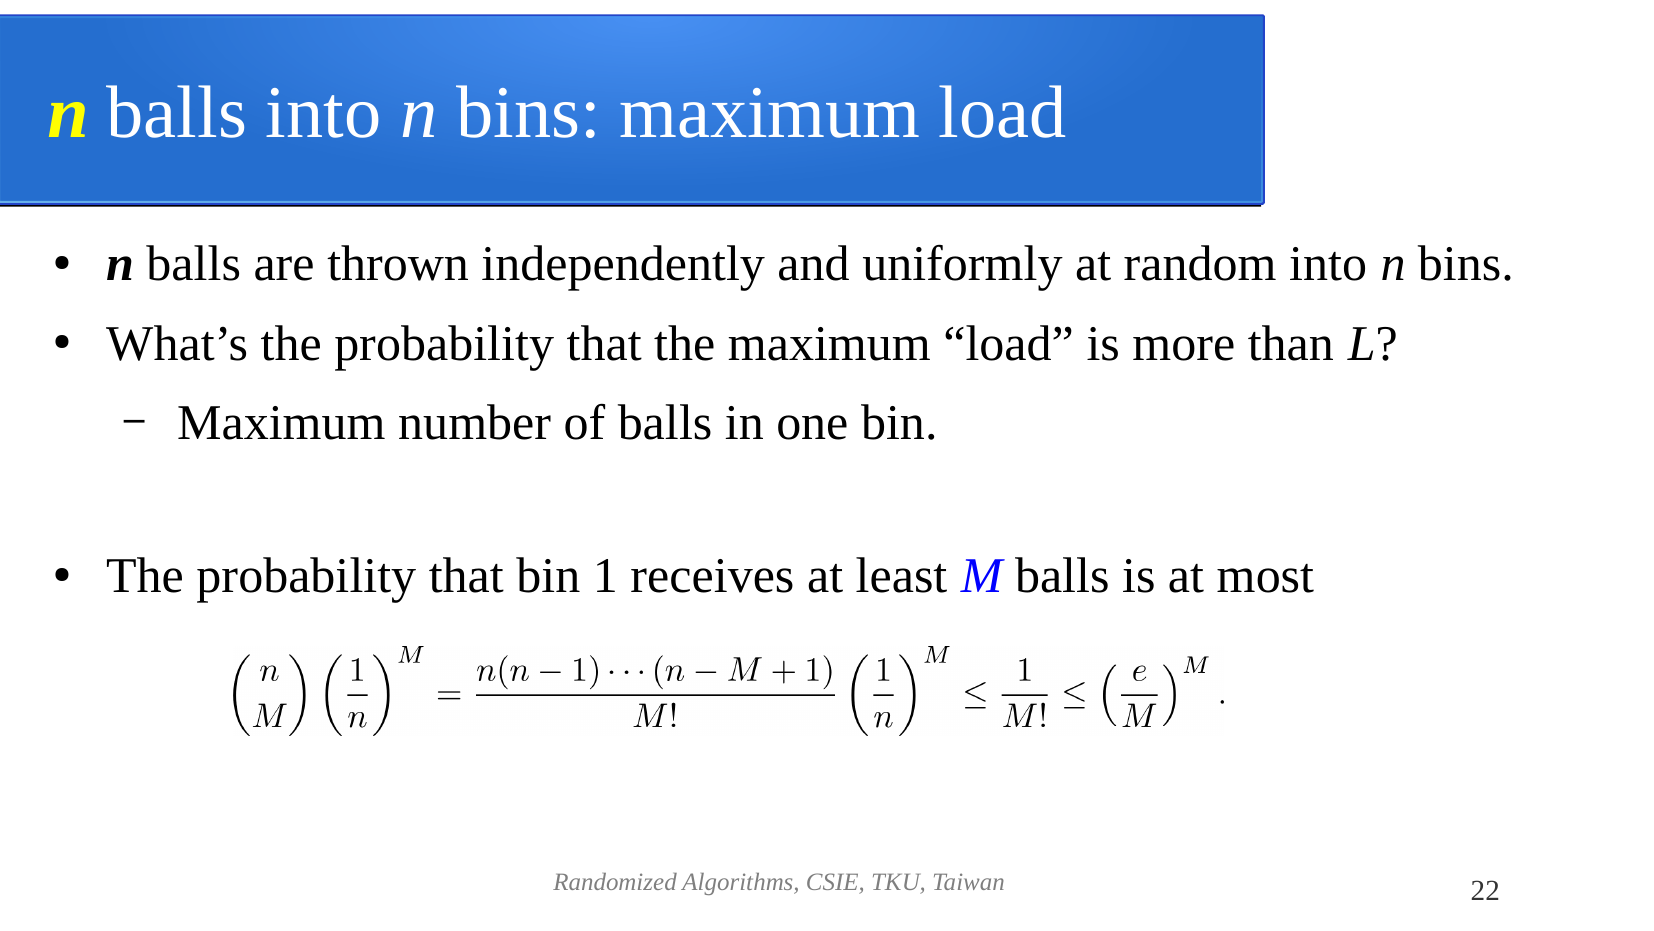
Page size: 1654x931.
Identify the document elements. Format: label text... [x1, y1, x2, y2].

title n balls into n bins: maximum load [47, 35, 1199, 189]
picture [233, 646, 1224, 736]
list n balls are thrown independently and uniformly at random into n bins. What’s the probability that the maximum “load” is more than L? Maximum number of balls in one bin. The probability that bin 1 receives at least M balls is at most [35, 236, 1524, 776]
